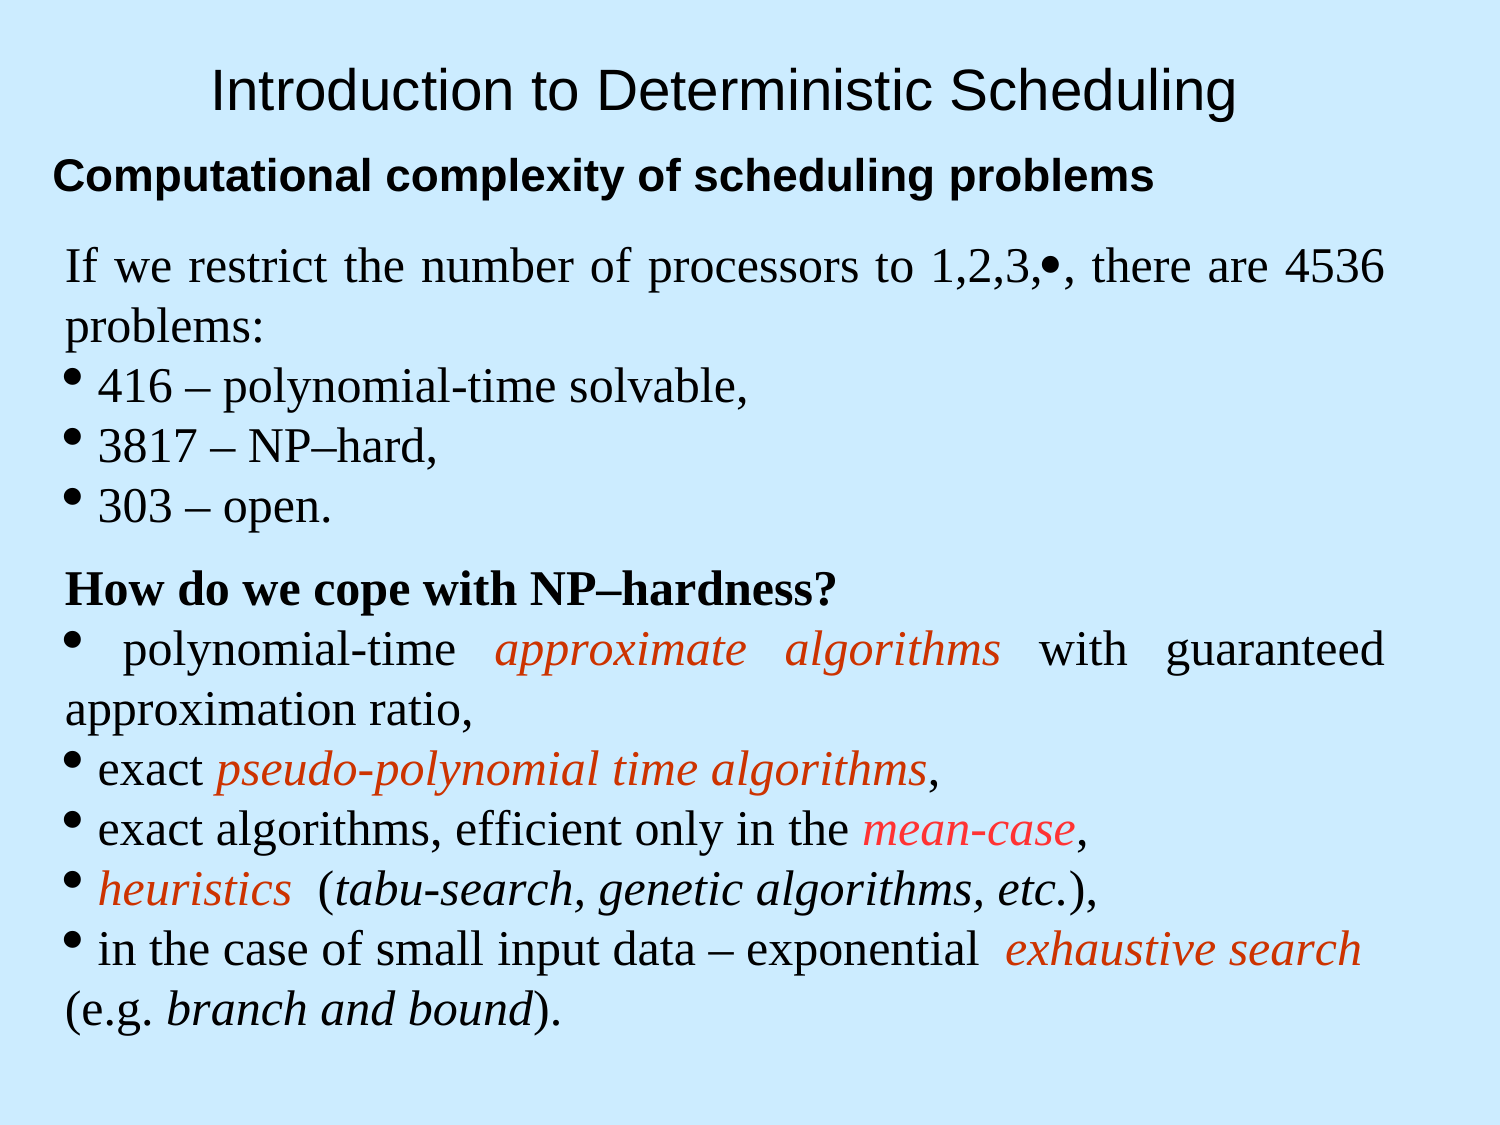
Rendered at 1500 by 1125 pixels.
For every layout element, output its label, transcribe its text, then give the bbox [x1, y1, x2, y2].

text_box Computational complexity of scheduling problems [37, 137, 1326, 208]
text_box If we restrict the number of processors to 1,2,3,, there are 4536 problems: 416 – polynomial-time solvable, 3817 – NP–hard, 303 – open. [50, 224, 1401, 541]
title Introduction to Deterministic Scheduling [0, 12, 1450, 163]
text_box How do we cope with NP–hardness? polynomial-time approximate algorithms with guaranteed approximation ratio, exact pseudo-polynomial time algorithms, exact algorithms, efficient only in the mean-case, heuristics (tabu-search, genetic algorithms, etc.), in the case of small input data – exponential exhaustive search (e.g. branch and bound). [50, 547, 1401, 1044]
